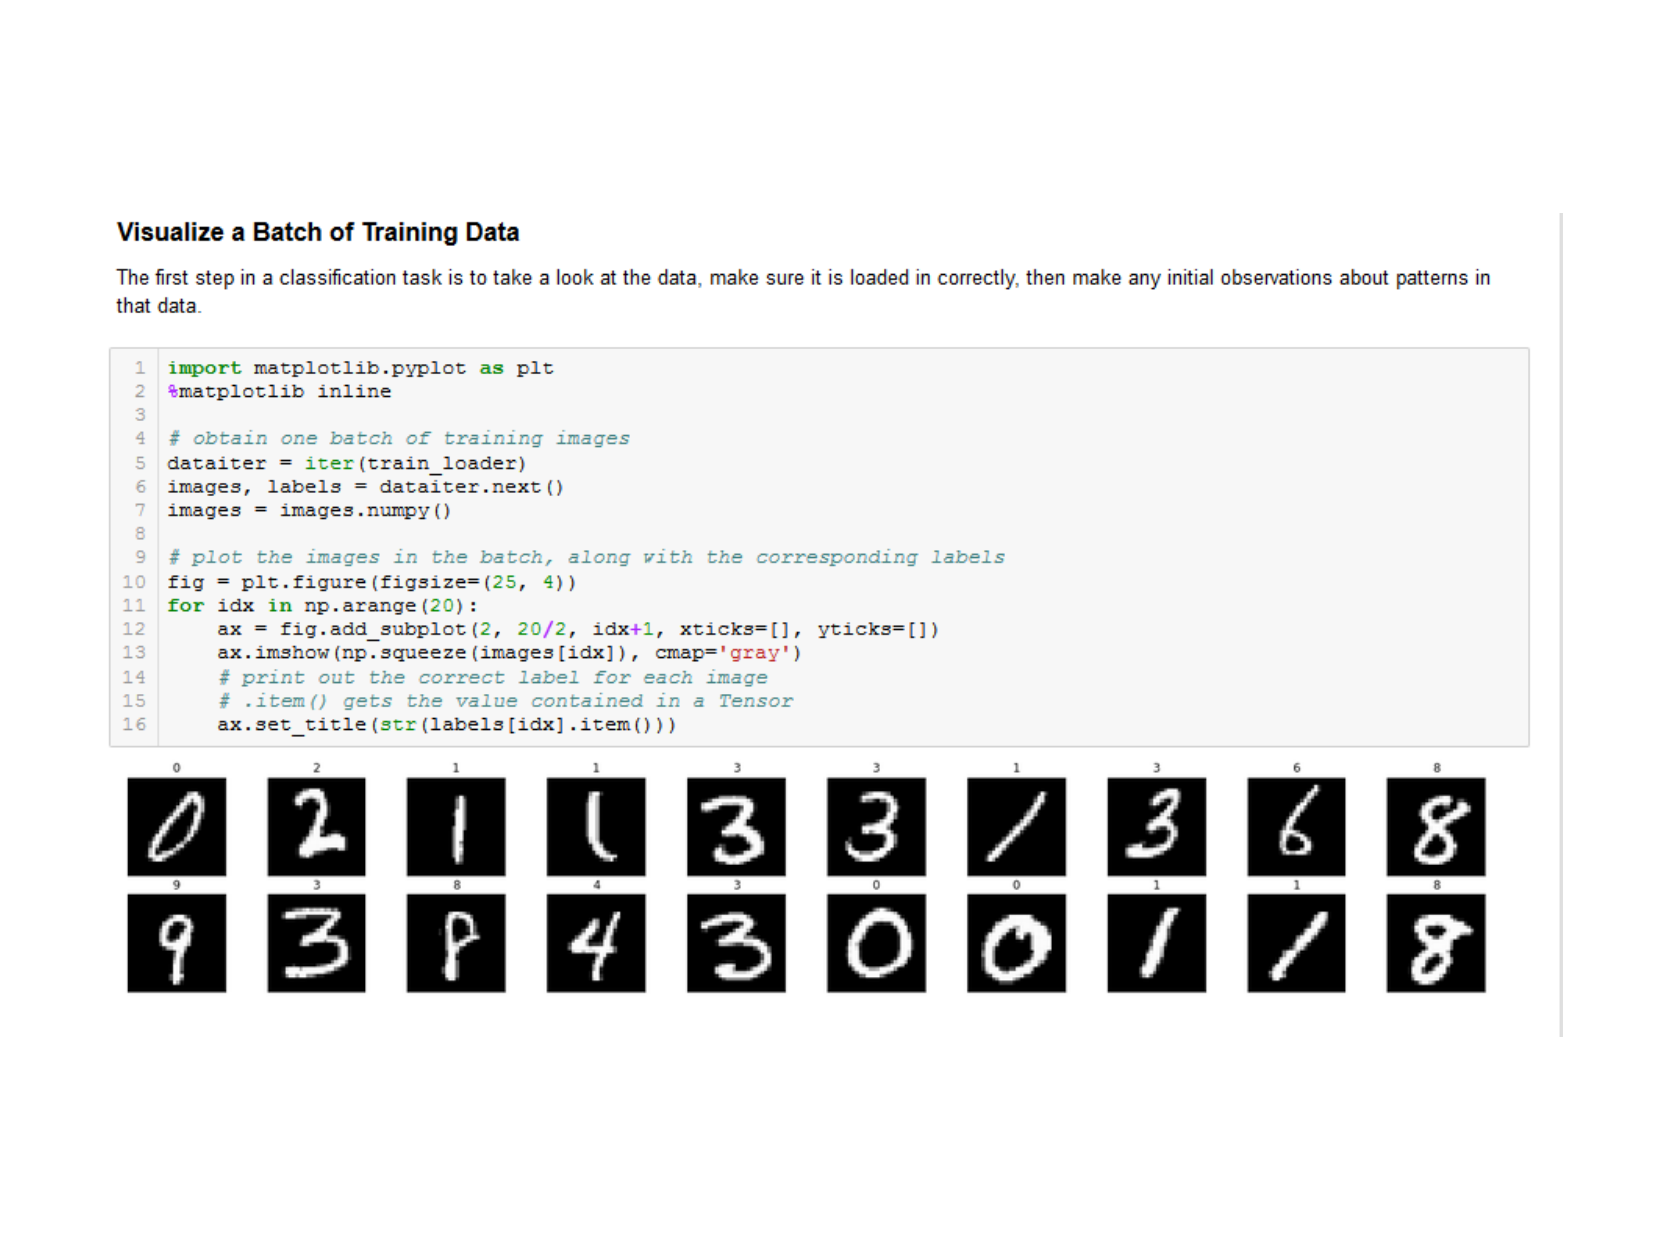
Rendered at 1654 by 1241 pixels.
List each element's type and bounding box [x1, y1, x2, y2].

picture [103, 213, 1563, 1037]
